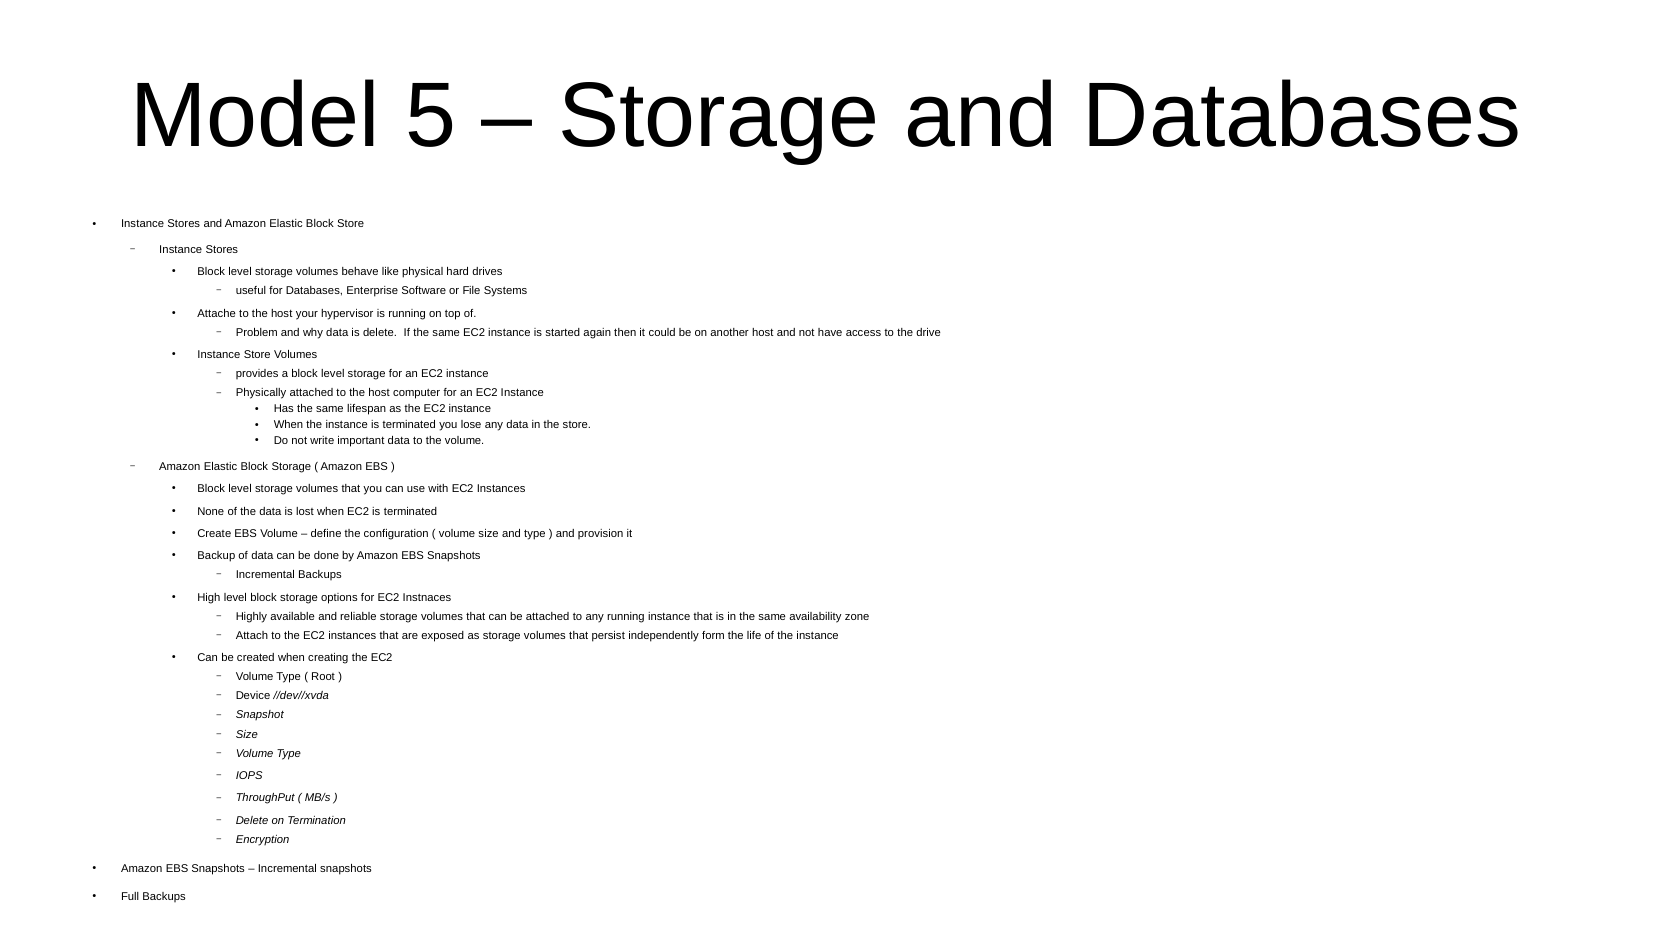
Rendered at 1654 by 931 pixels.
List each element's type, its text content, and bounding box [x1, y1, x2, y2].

title Model 5 – Storage and Databases [82, 37, 1571, 193]
list Instance Stores and Amazon Elastic Block Store Instance Stores Block level storage volumes behave like physical hard drives useful for Databases, Enterprise Software or File Systems Attache to the host your hypervisor is running on top of. Problem and why data is delete. If the same EC2 instance is started again then it could be on another host and not have access to the drive Instance Store Volumes provides a block level storage for an EC2 instance Physically attached to the host computer for an EC2 Instance Has the same lifespan as the EC2 instance When the instance is terminated you lose any data in the store. Do not write important data to the volume. Amazon Elastic Block Storage ( Amazon EBS ) Block level storage volumes that you can use with EC2 Instances None of the data is lost when EC2 is terminated Create EBS Volume – define the configuration ( volume size and type ) and provision it Backup of data can be done by Amazon EBS Snapshots Incremental Backups High level block storage options for EC2 Instnaces Highly available and reliable storage volumes that can be attached to any running instance that is in the same availability zone Attach to the EC2 instances that are exposed as storage volumes that persist independently form the life of the instance Can be created when creating the EC2 Volume Type ( Root ) Device //dev//xvda Snapshot Size Volume Type IOPS ThroughPut ( MB/s ) Delete on Termination Encryption Amazon EBS Snapshots – Incremental snapshots Full Backups [82, 217, 1636, 916]
